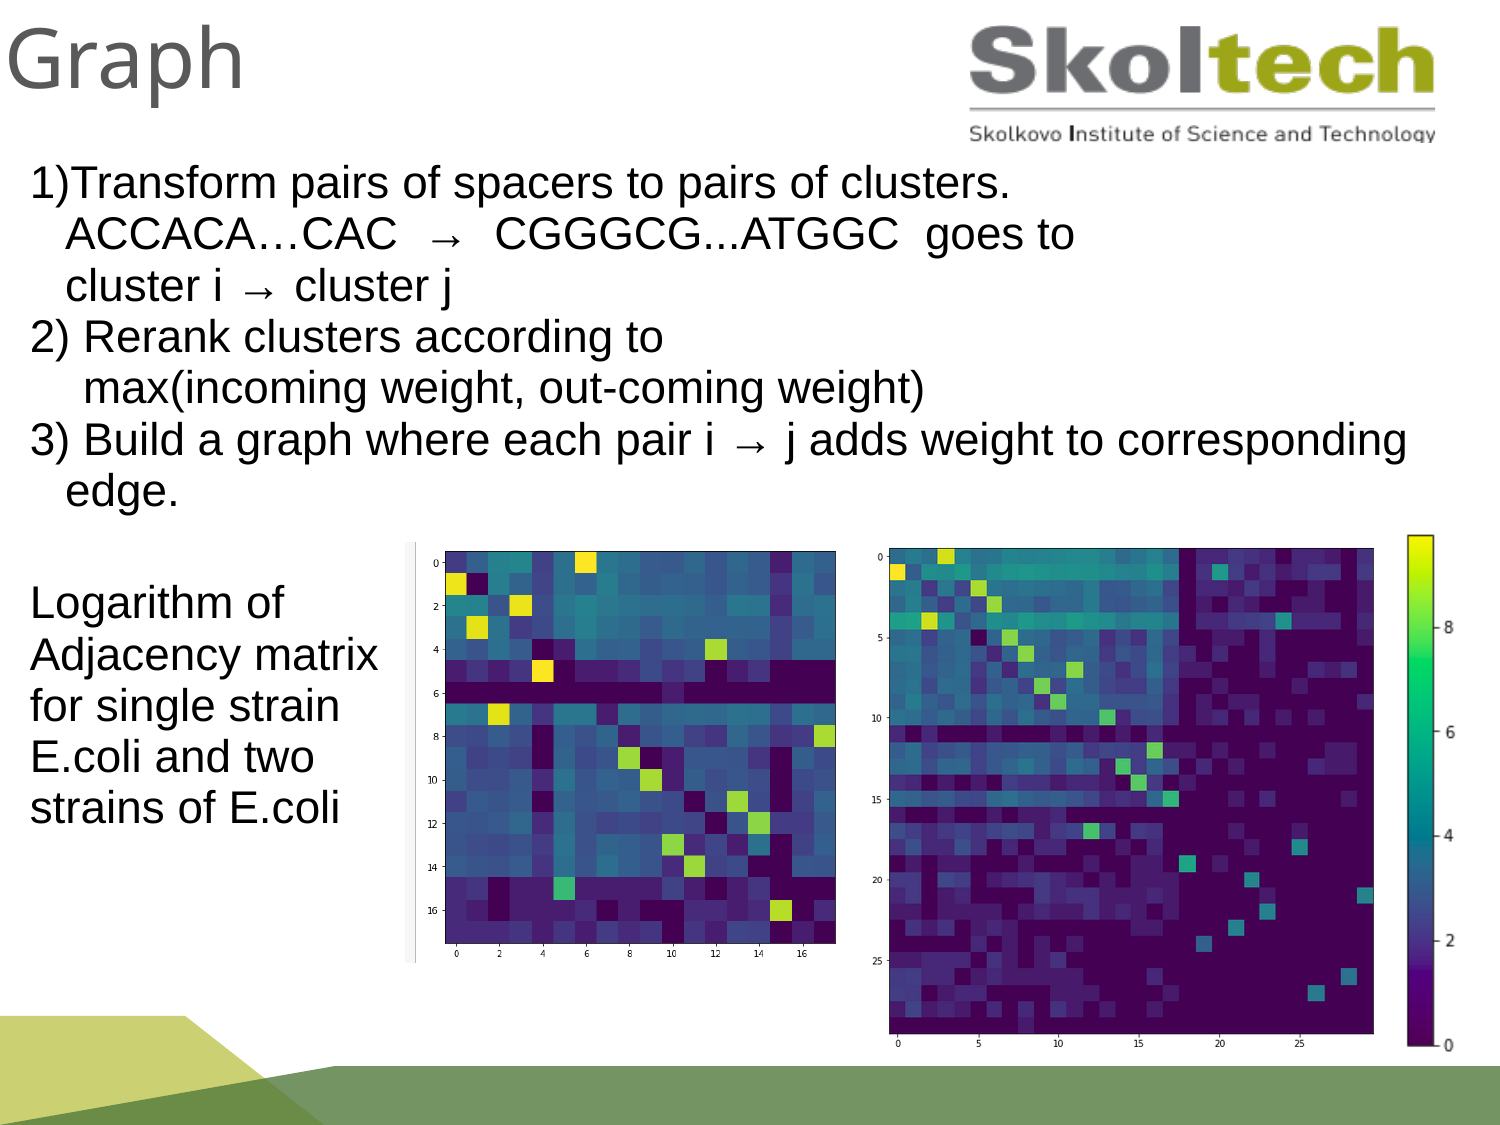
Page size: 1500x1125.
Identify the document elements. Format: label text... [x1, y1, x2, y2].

picture [405, 542, 850, 963]
picture [1390, 524, 1471, 1058]
picture [870, 539, 1382, 1051]
text_box Transform pairs of spacers to pairs of clusters. ACCACA…CAC → CGGGCG...ATGGC goes to cluster i → cluster j Rerank clusters according to max(incoming weight, out-coming weight) Build a graph where each pair i → j adds weight to corresponding edge. [15, 149, 1426, 524]
title Graph [4, 7, 1366, 105]
text_box Logarithm of Adjacency matrix for single strain E.coli and two strains of E.coli [15, 570, 421, 991]
